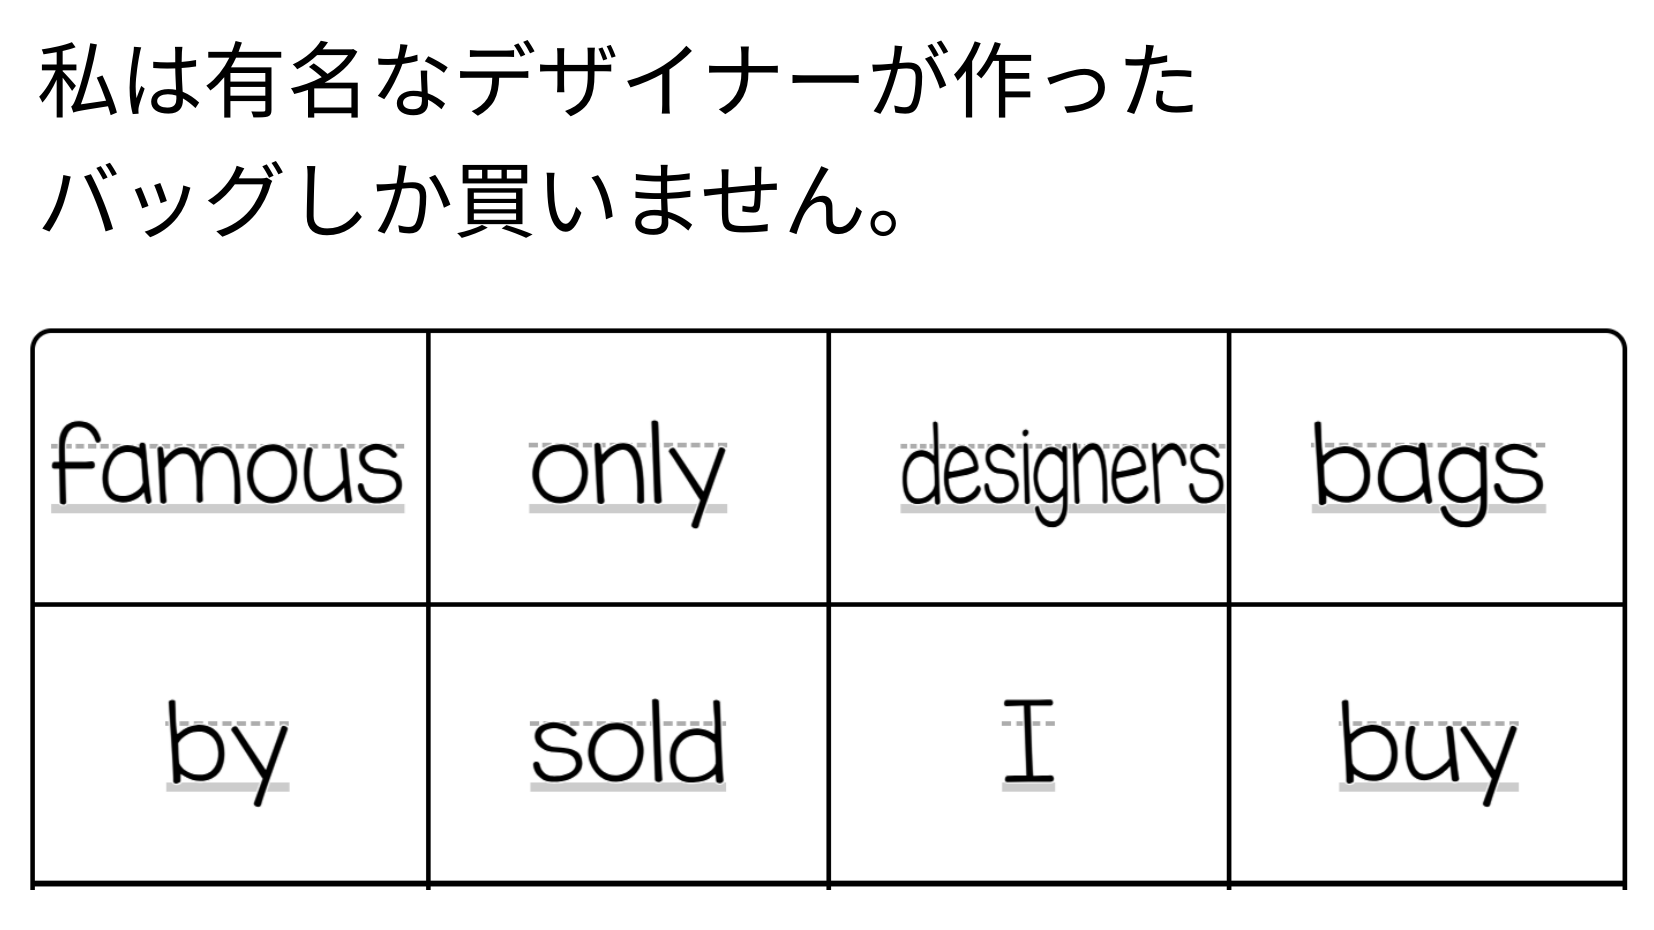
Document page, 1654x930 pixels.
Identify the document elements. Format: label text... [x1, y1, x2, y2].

title 私は有名なデザイナーが作った バッグしか買いません。 [37, 19, 1612, 252]
picture [20, 325, 1633, 890]
